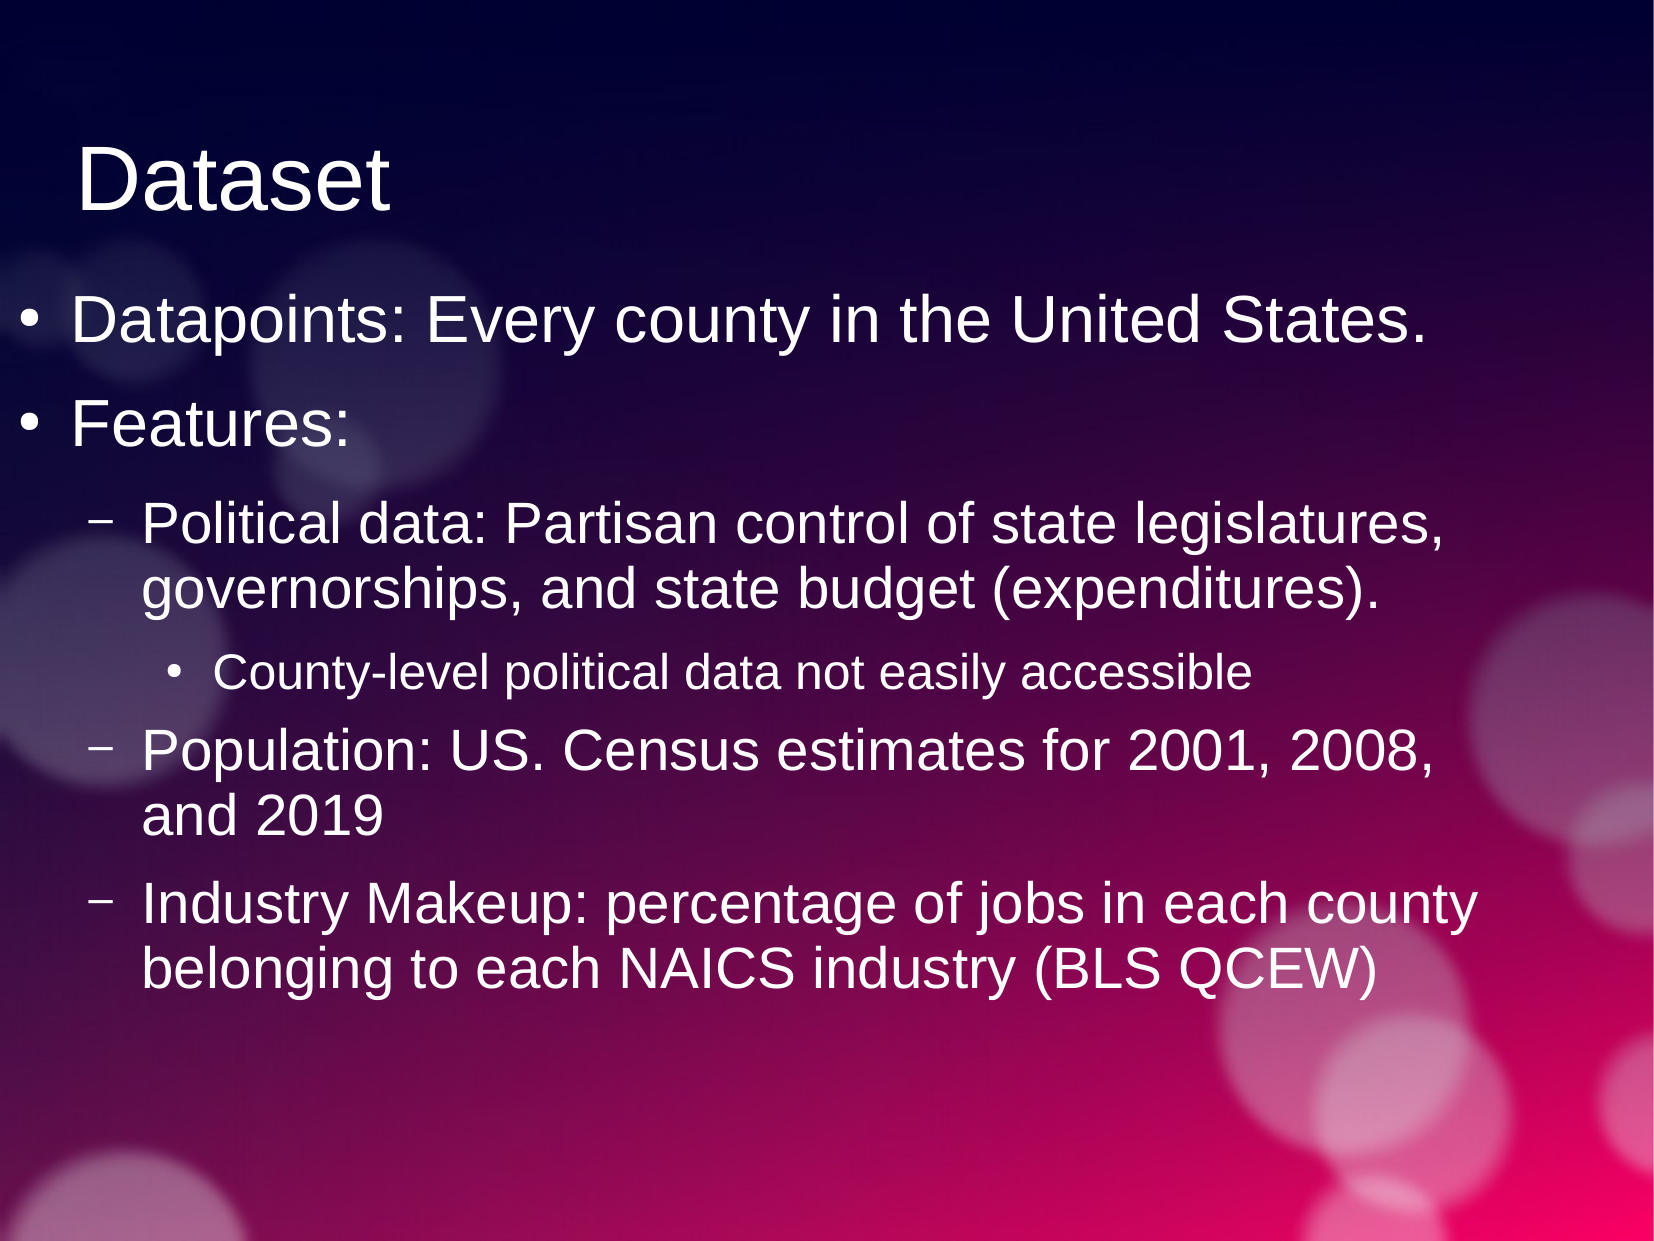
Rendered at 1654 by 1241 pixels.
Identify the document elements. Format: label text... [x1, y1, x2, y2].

picture [0, 0, 1654, 1241]
list Datapoints: Every county in the United States. Features: Political data: Partisan control of state legislatures, governorships, and state budget (expenditures). County-level political data not easily accessible Population: US. Census estimates for 2001, 2008, and 2019 Industry Makeup: percentage of jobs in each county belonging to each NAICS industry (BLS QCEW) [0, 282, 1489, 1241]
title Dataset [75, 75, 1564, 283]
